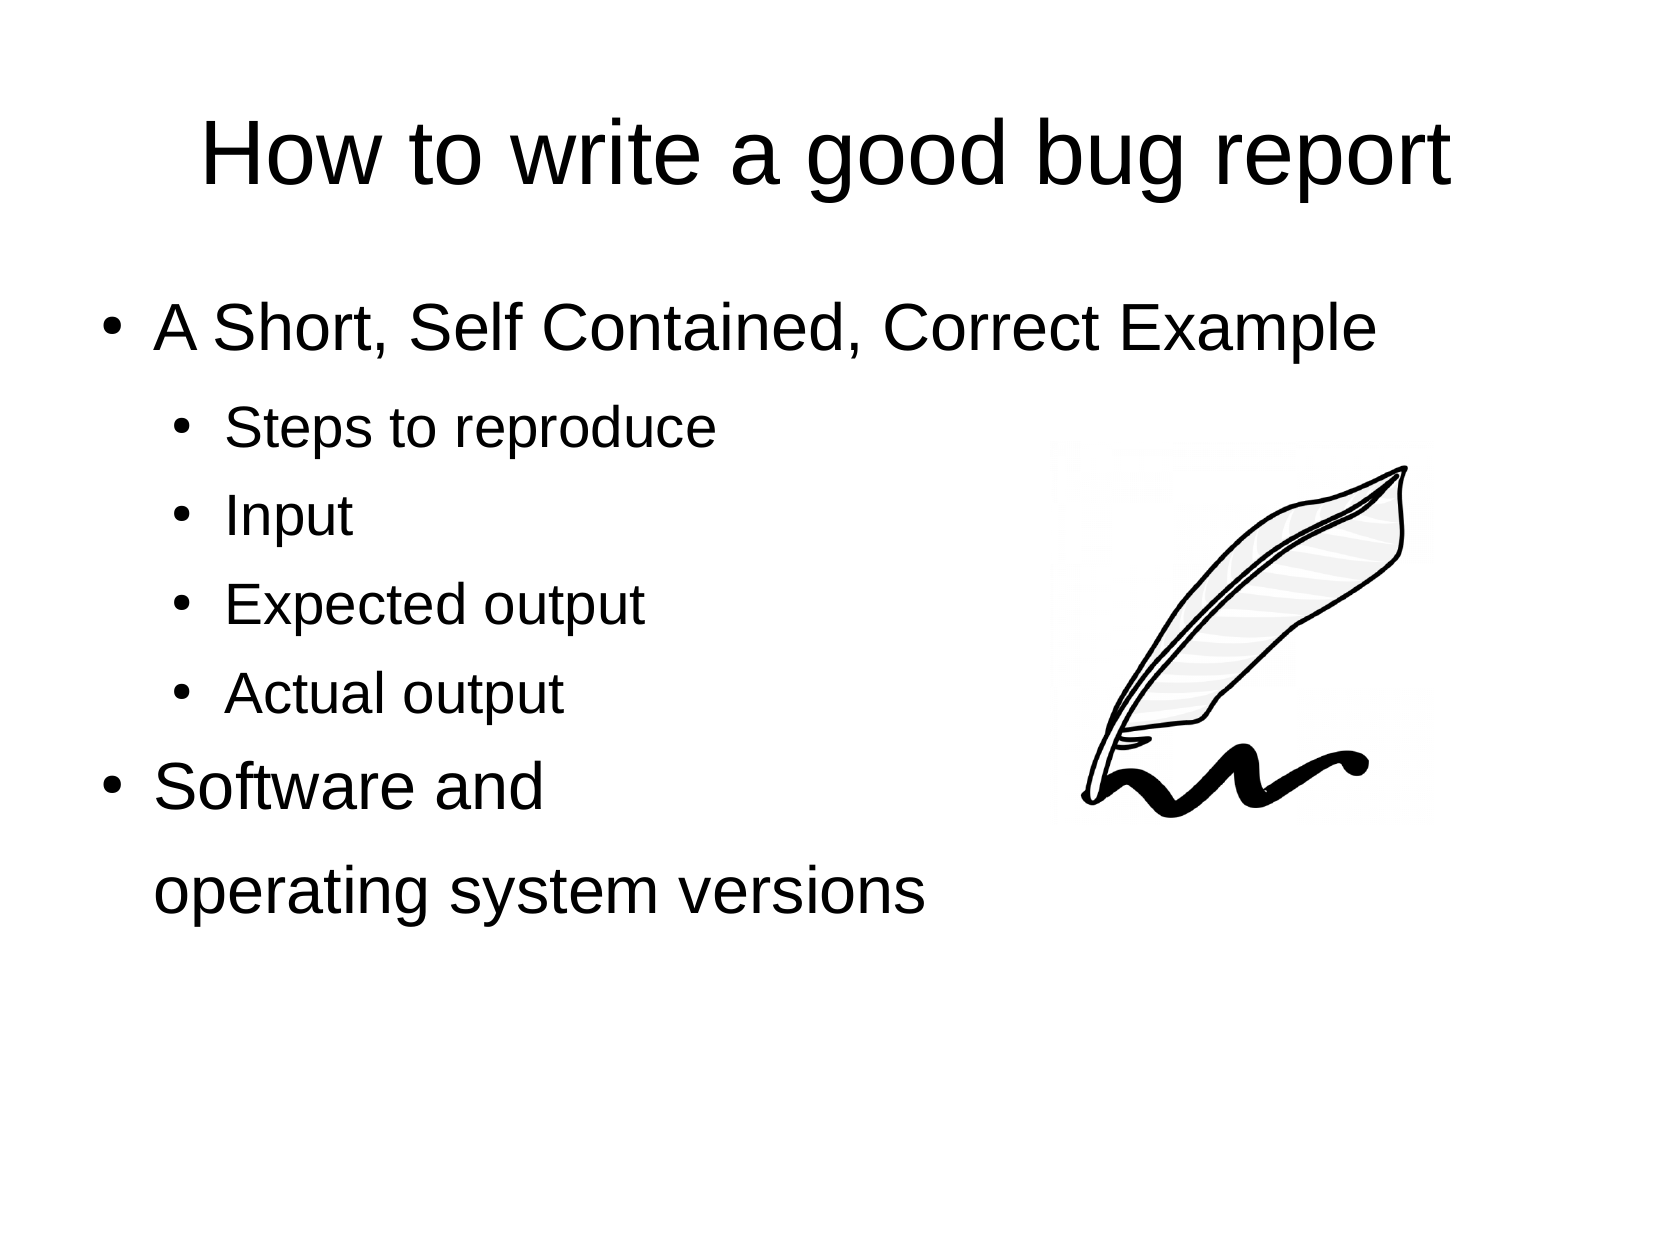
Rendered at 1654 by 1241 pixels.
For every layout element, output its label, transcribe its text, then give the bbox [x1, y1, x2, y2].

title How to write a good bug report [82, 49, 1571, 257]
picture [1050, 441, 1434, 826]
list A Short, Self Contained, Correct Example Steps to reproduce Input Expected output Actual output Software and operating system versions [82, 290, 1571, 1094]
